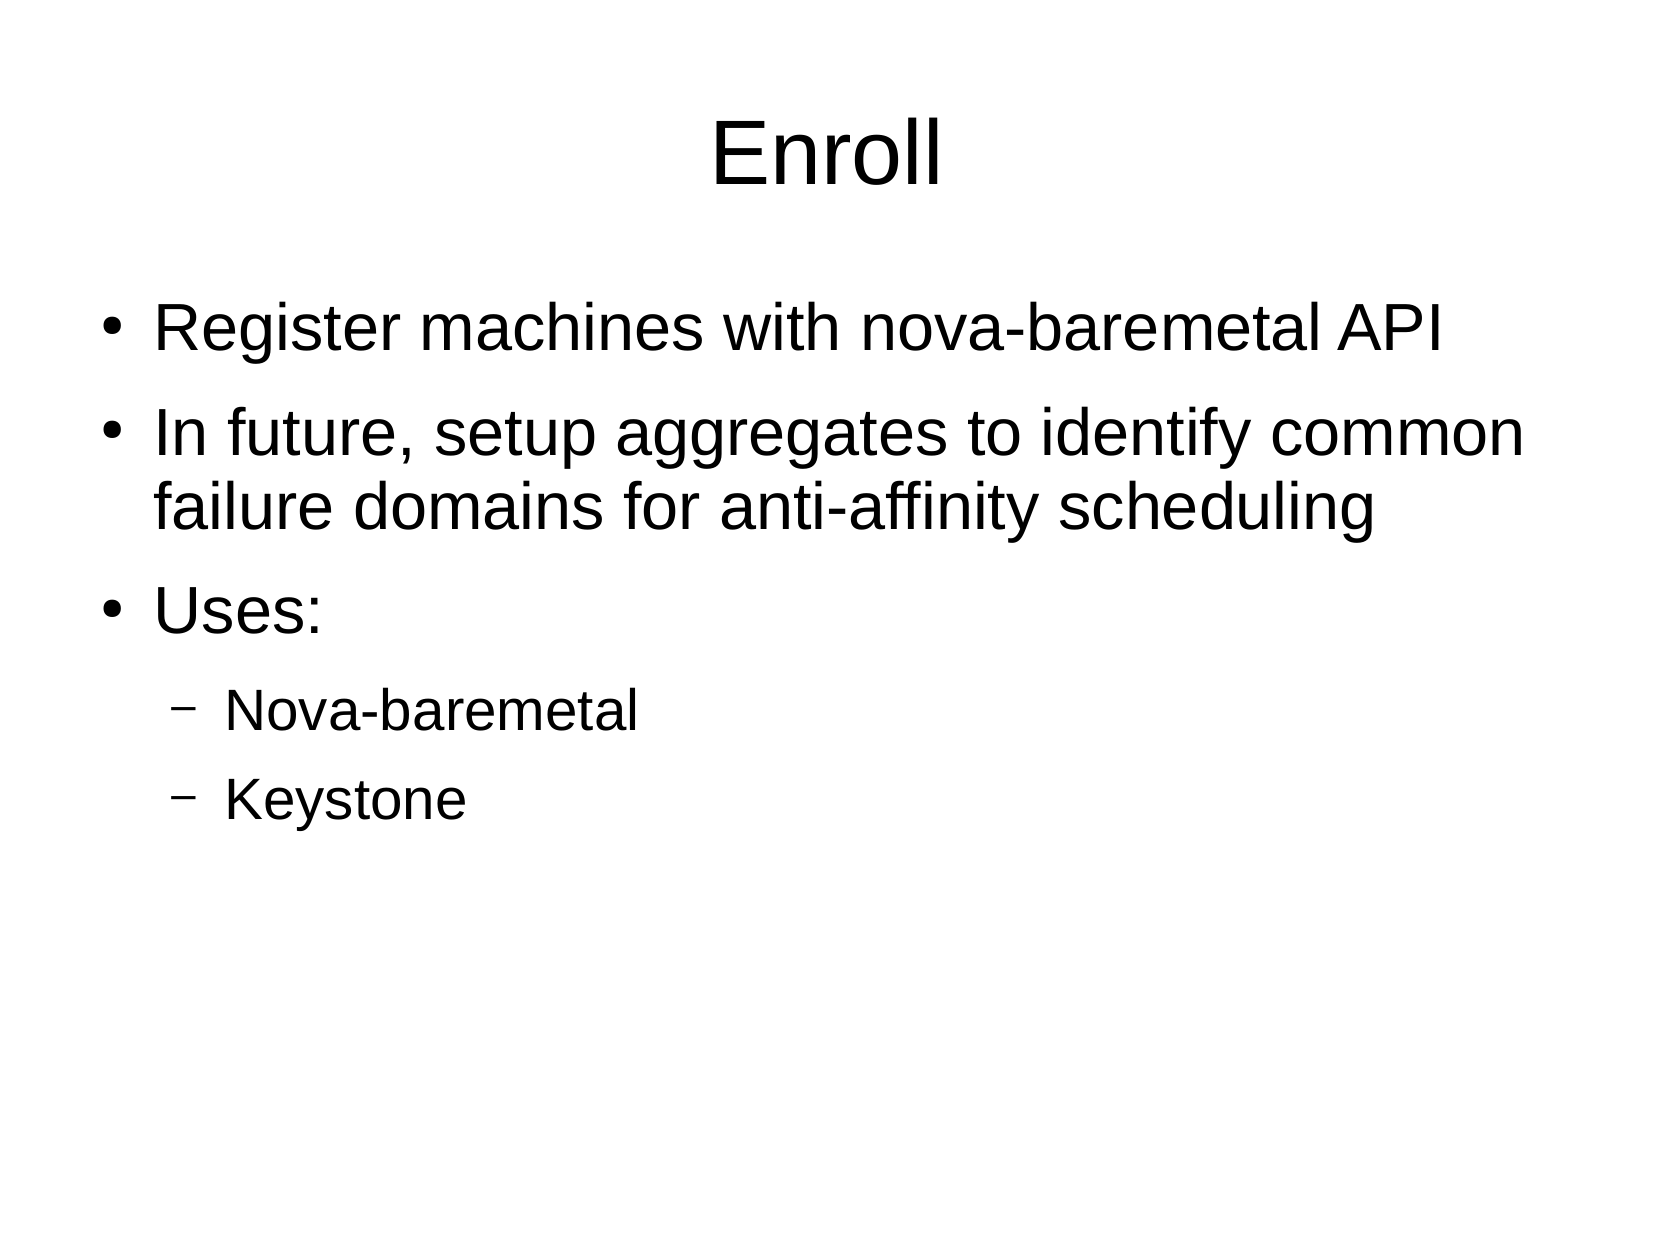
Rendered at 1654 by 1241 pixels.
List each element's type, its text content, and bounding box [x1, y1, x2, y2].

title Enroll [82, 49, 1571, 257]
list Register machines with nova-baremetal API In future, setup aggregates to identify common failure domains for anti-affinity scheduling Uses: Nova-baremetal Keystone [82, 290, 1571, 1010]
